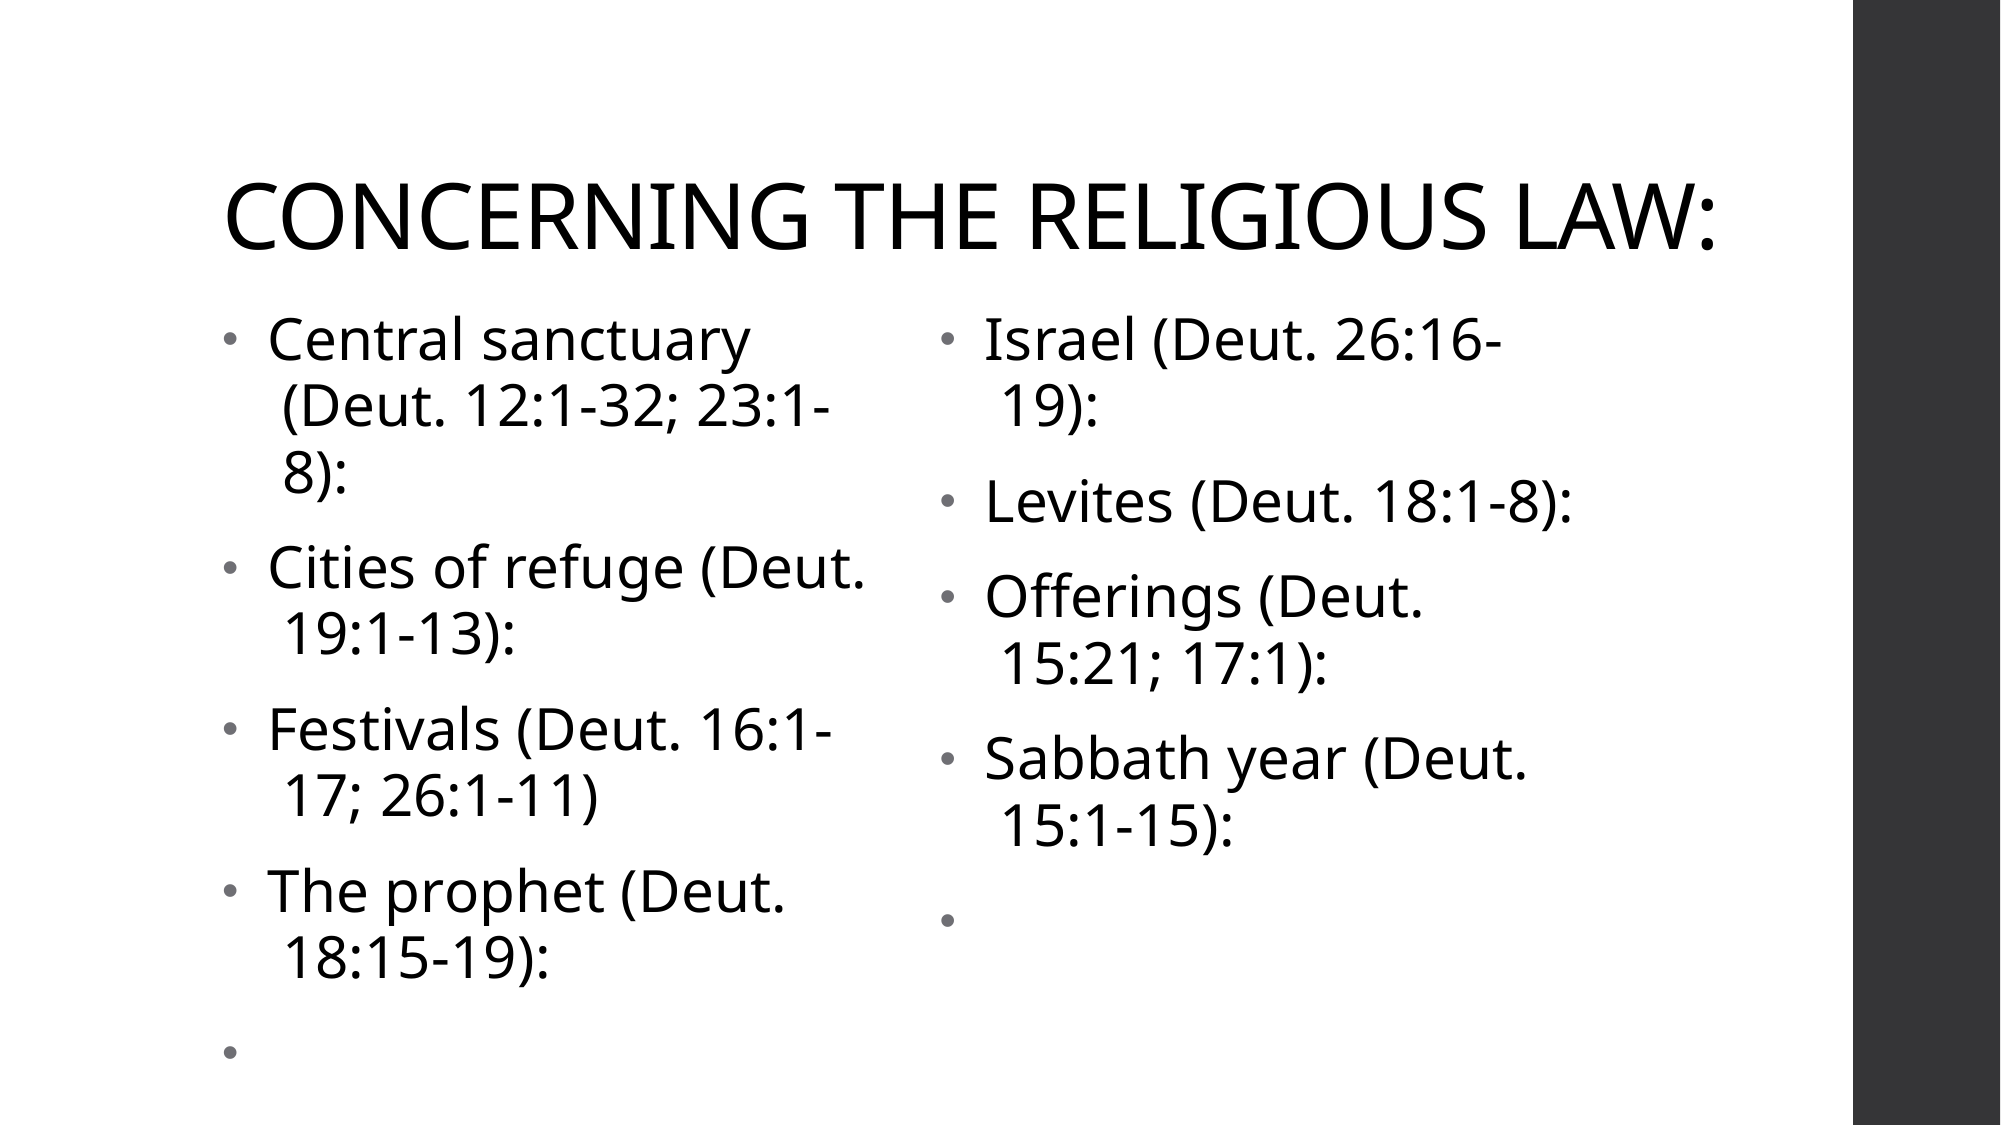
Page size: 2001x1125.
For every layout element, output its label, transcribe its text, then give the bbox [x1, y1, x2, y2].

title CONCERNING THE RELIGIOUS LAW: [206, 60, 1797, 278]
list Israel (Deut. 26:16-19): Levites (Deut. 18:1-8): Offerings (Deut. 15:21; 17:1): Sabbath year (Deut. 15:1-15): [924, 299, 1617, 1014]
list Central sanctuary (Deut. 12:1-32; 23:1-8): Cities of refuge (Deut. 19:1-13): Festivals (Deut. 16:1-17; 26:1-11) The prophet (Deut. 18:15-19): [207, 299, 900, 1014]
